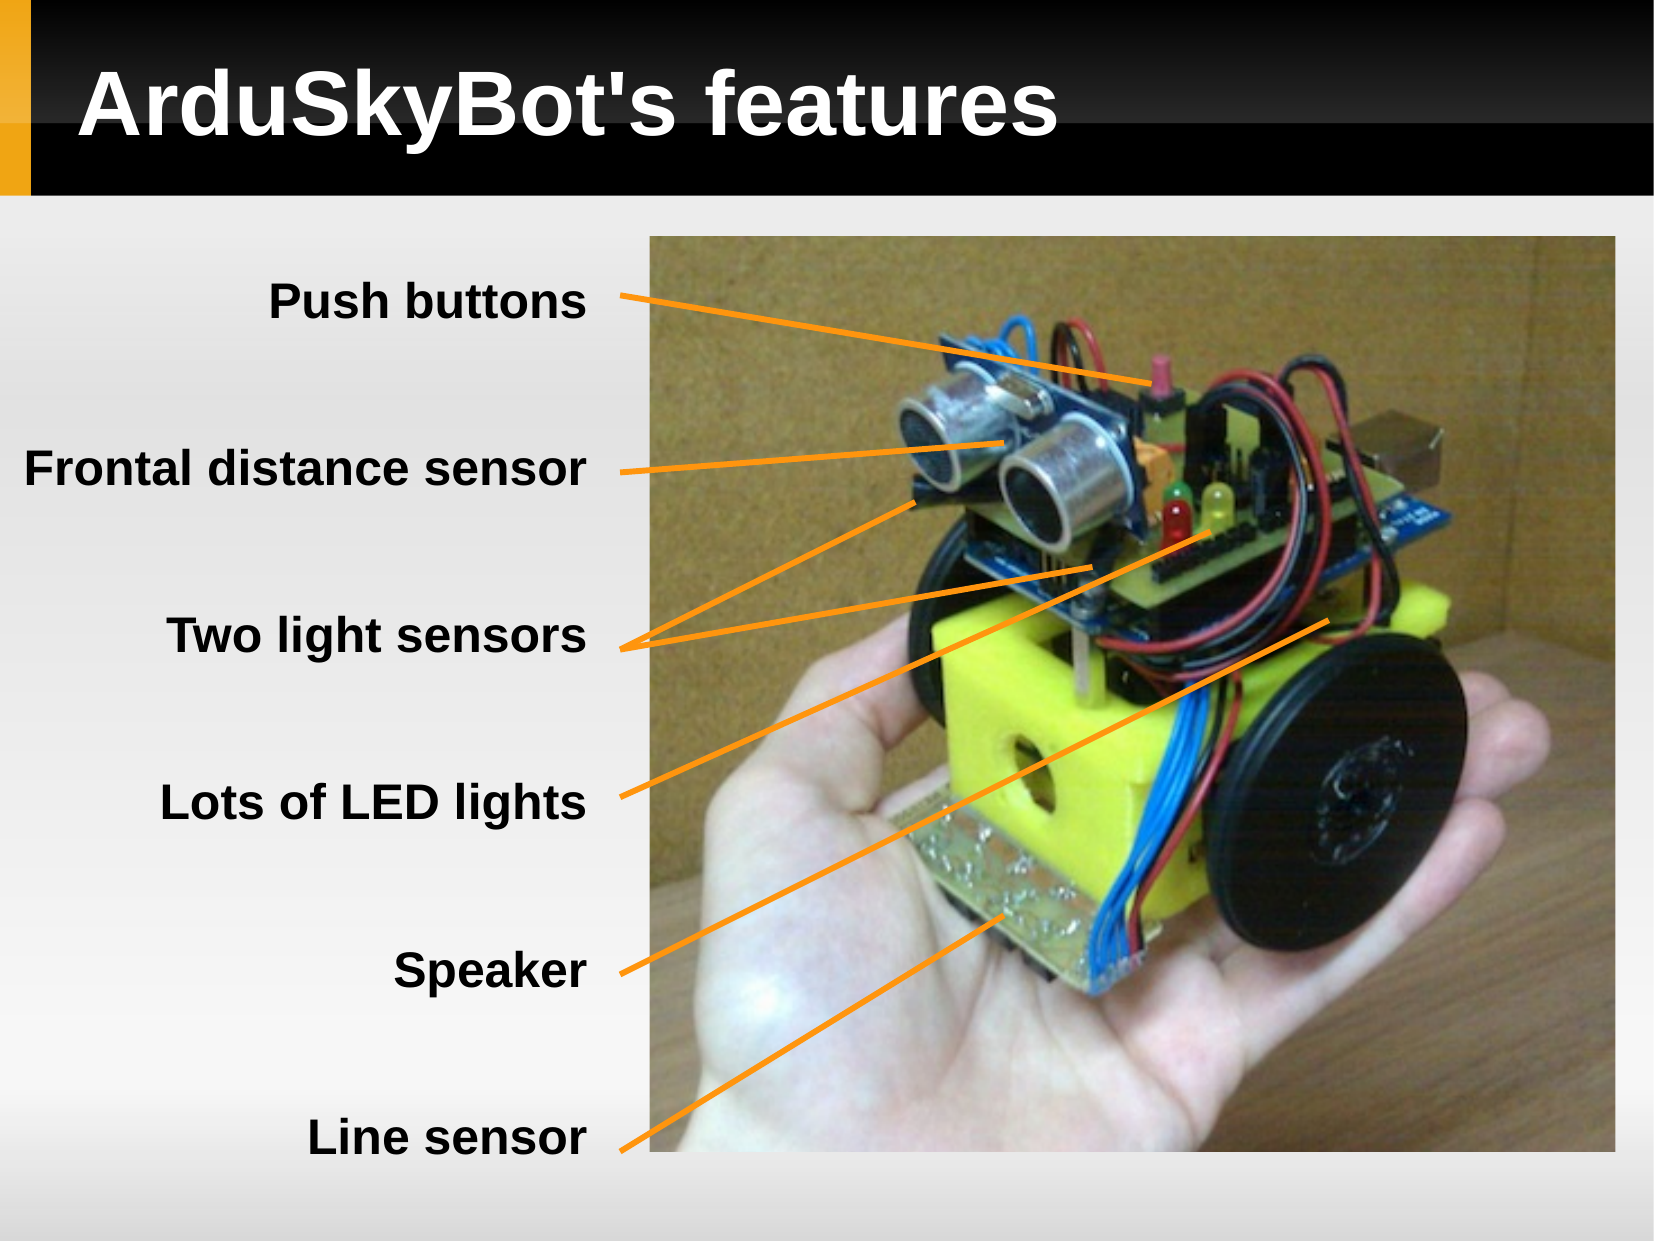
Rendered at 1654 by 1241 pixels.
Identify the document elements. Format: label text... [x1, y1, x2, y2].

title ArduSkyBot's features [76, 0, 1565, 208]
picture [0, 0, 1654, 1241]
text_box Push buttons Frontal distance sensor Two light sensors Lots of LED lights Speaker Line sensor [0, 265, 603, 1173]
